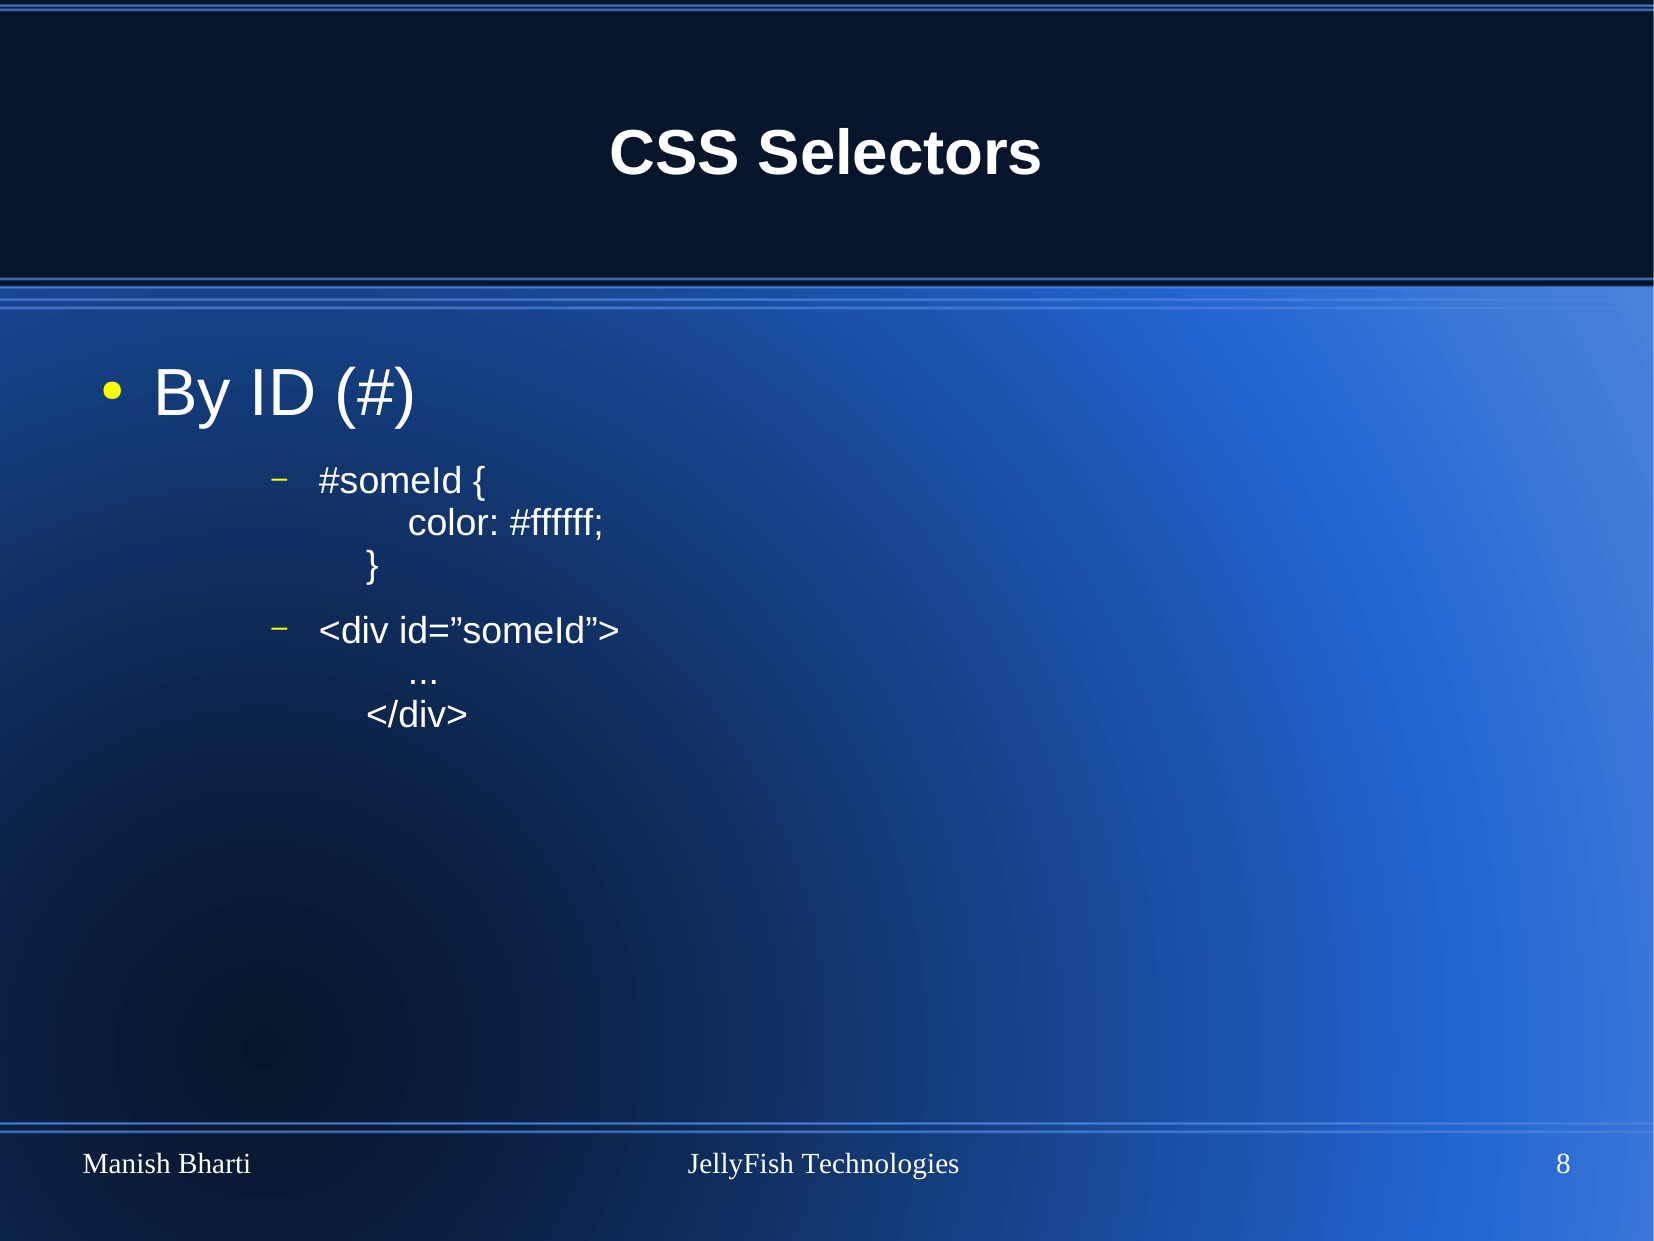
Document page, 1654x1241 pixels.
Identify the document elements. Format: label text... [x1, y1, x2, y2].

list By ID (#) #someId { color: #ffffff; } <div id=”someId”> ... </div> [82, 355, 1571, 1075]
title CSS Selectors [82, 49, 1571, 257]
picture [0, 0, 1654, 1241]
